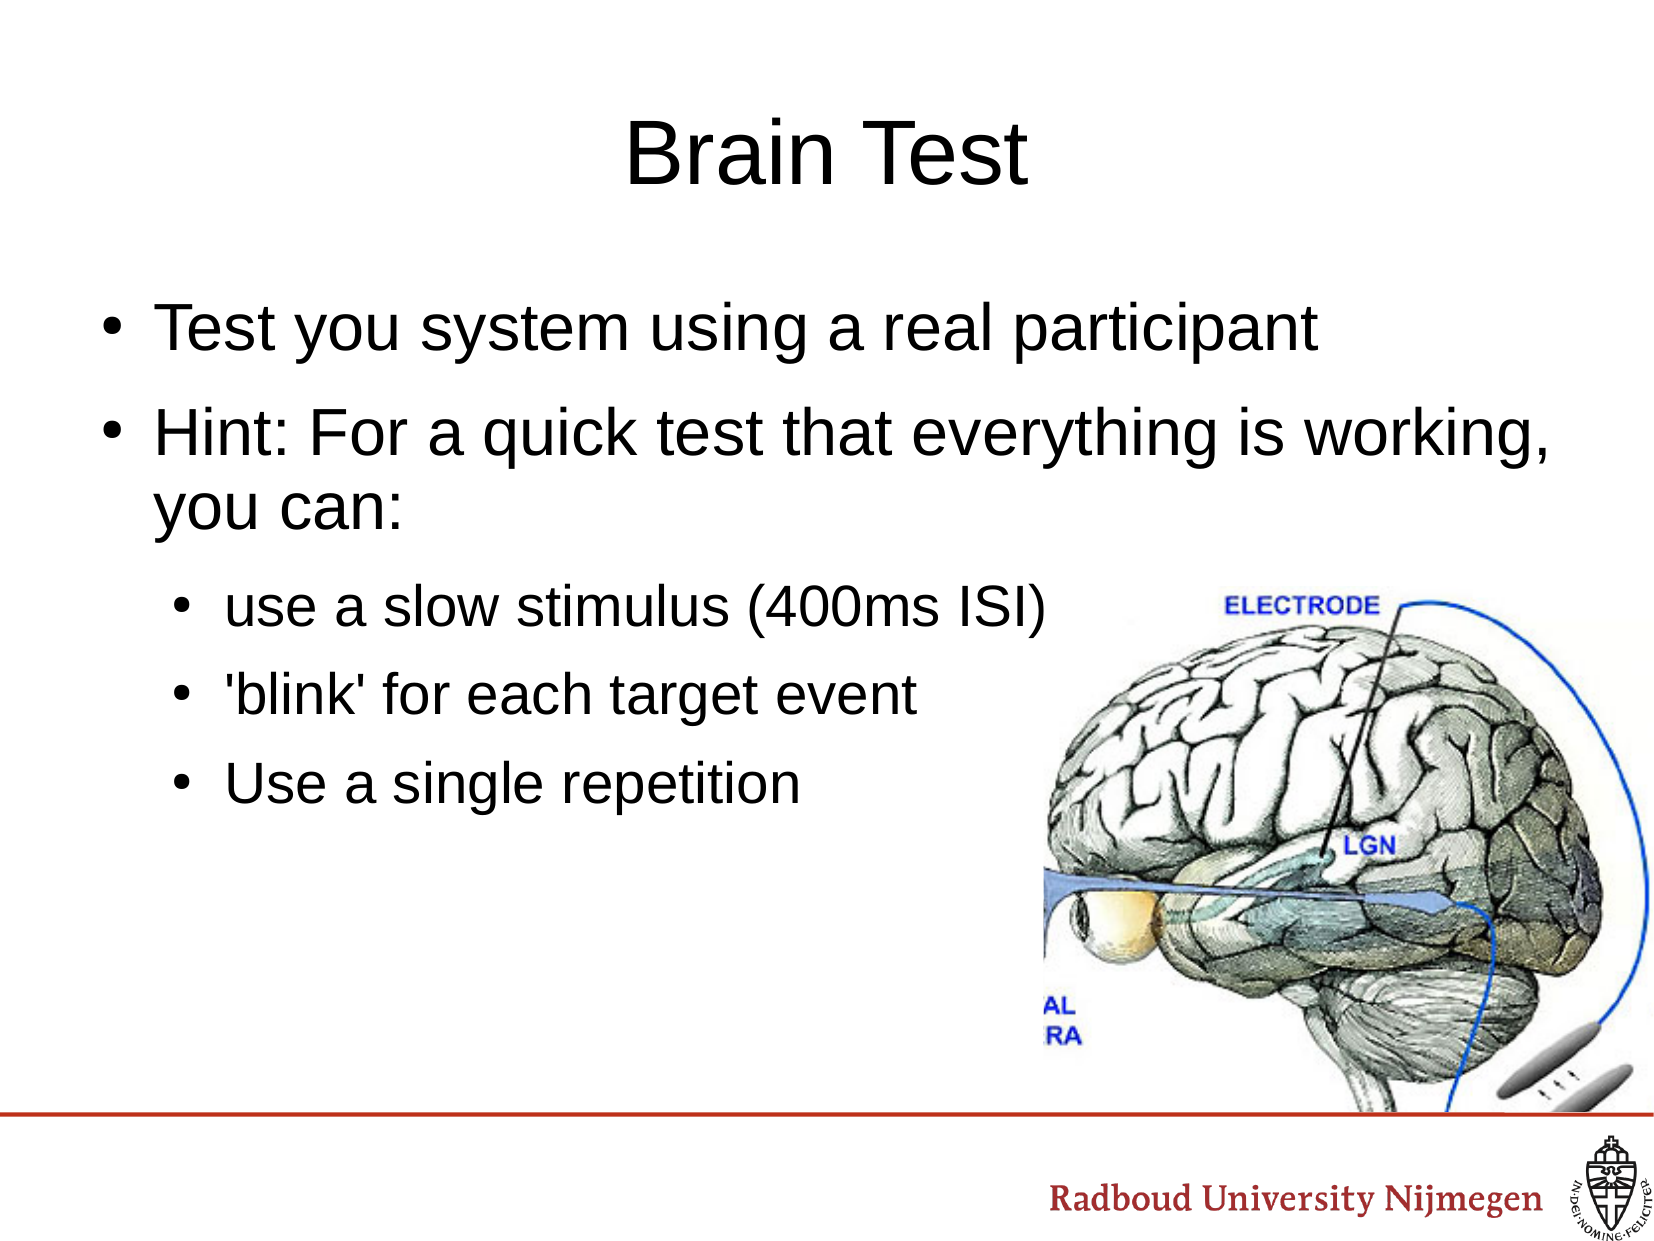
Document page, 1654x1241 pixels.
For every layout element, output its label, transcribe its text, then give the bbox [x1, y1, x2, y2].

picture [1043, 586, 1654, 1112]
picture [1050, 1134, 1654, 1241]
title Brain Test [82, 49, 1571, 257]
list Test you system using a real participant Hint: For a quick test that everything is working, you can: use a slow stimulus (400ms ISI) 'blink' for each target event Use a single repetition [82, 290, 1571, 1010]
